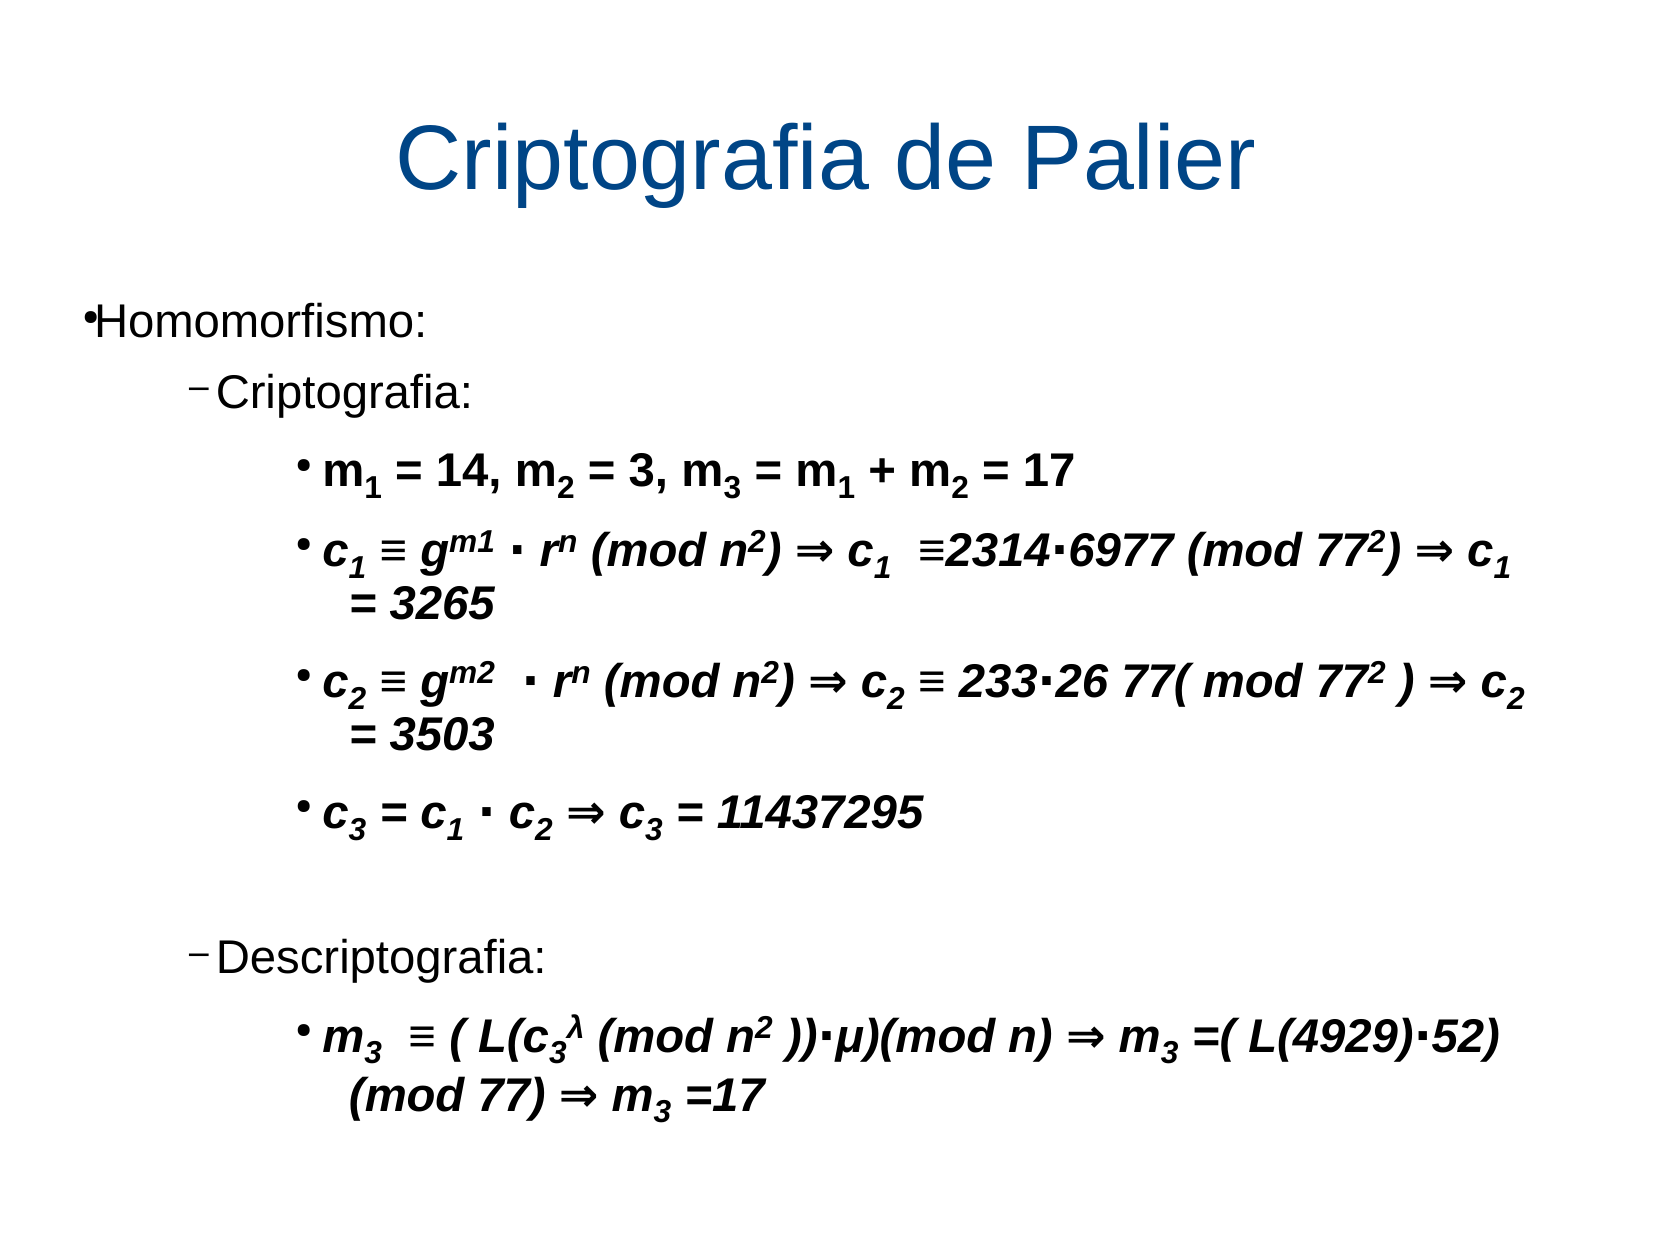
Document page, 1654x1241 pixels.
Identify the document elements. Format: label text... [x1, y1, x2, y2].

list Homomorfismo: Criptografia: m1 = 14, m2 = 3, m3 = m1 + m2 = 17 c1 ≡ gm1 ⋅ rn (mod n2) ⇒ c1 ≡2314⋅6977 (mod 772) ⇒ c1 = 3265 c2 ≡ gm2 ⋅ rn (mod n2) ⇒ c2 ≡ 233⋅26 77( mod 772 ) ⇒ c2 = 3503 c3 = c1 ⋅ c2 ⇒ c3 = 11437295 Descriptografia: m3 ≡ ( L(c3λ (mod n2 ))⋅μ)(mod n) ⇒ m3 =( L(4929)⋅52)(mod 77) ⇒ m3 =17 [82, 290, 1538, 1126]
title Criptografia de Palier [82, 49, 1571, 257]
